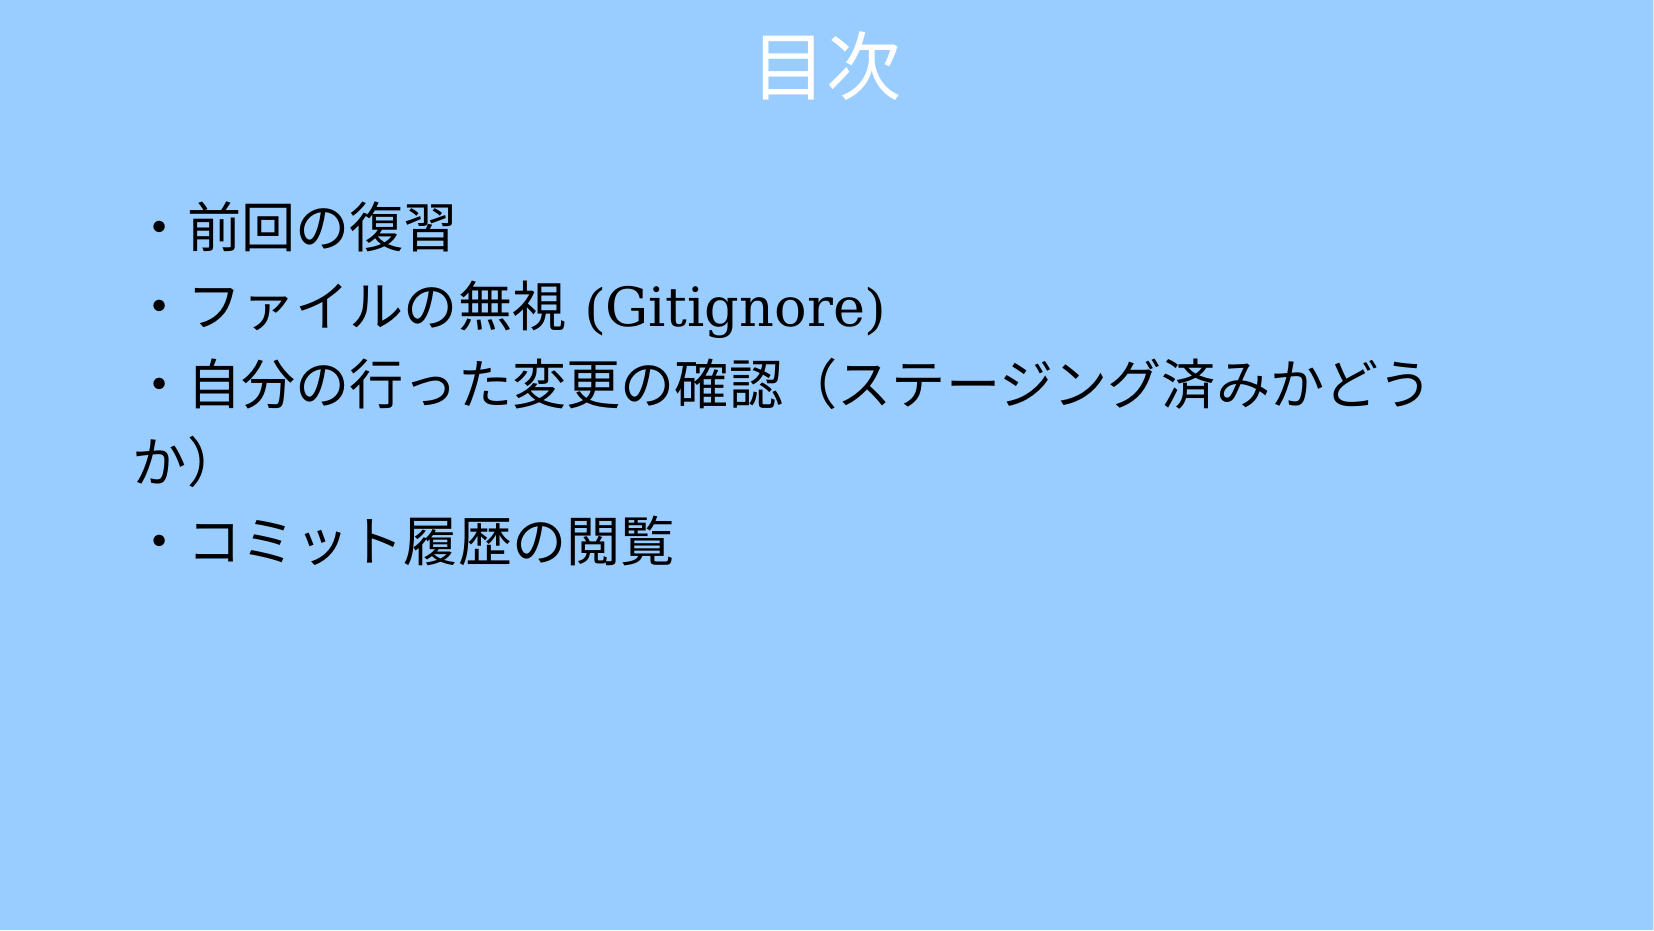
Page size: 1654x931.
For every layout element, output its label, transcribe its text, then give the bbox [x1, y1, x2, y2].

text_box ・前回の復習 ・ファイルの無視(Gitignore) ・自分の行った変更の確認（ステージング済みかどうか） ・コミット履歴の閲覧 [118, 177, 1536, 469]
title 目次 [82, 8, 1571, 116]
